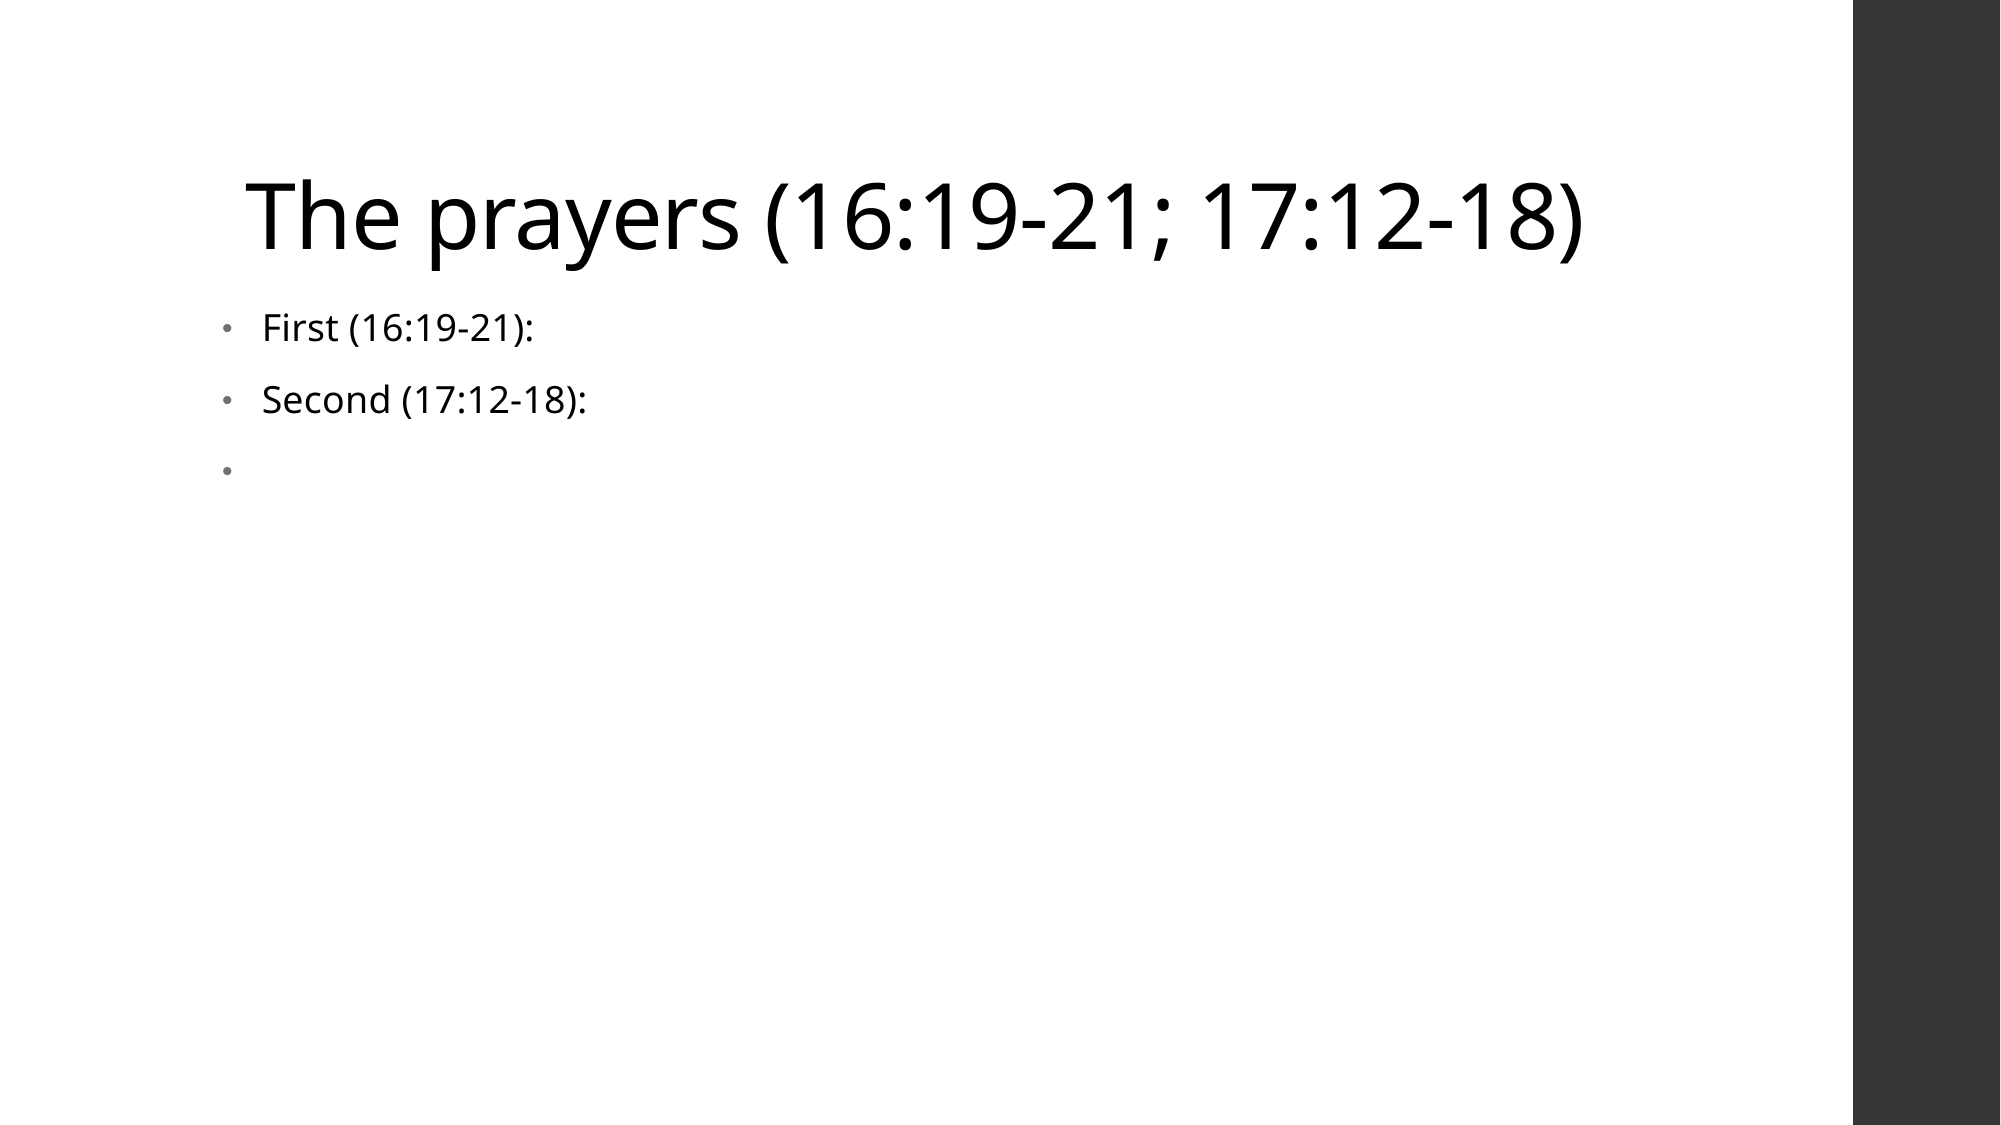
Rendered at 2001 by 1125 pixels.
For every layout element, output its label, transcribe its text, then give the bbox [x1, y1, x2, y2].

title The prayers (16:19-21; 17:12-18) [206, 60, 1797, 278]
list First (16:19-21): Second (17:12-18): [206, 299, 1617, 1014]
